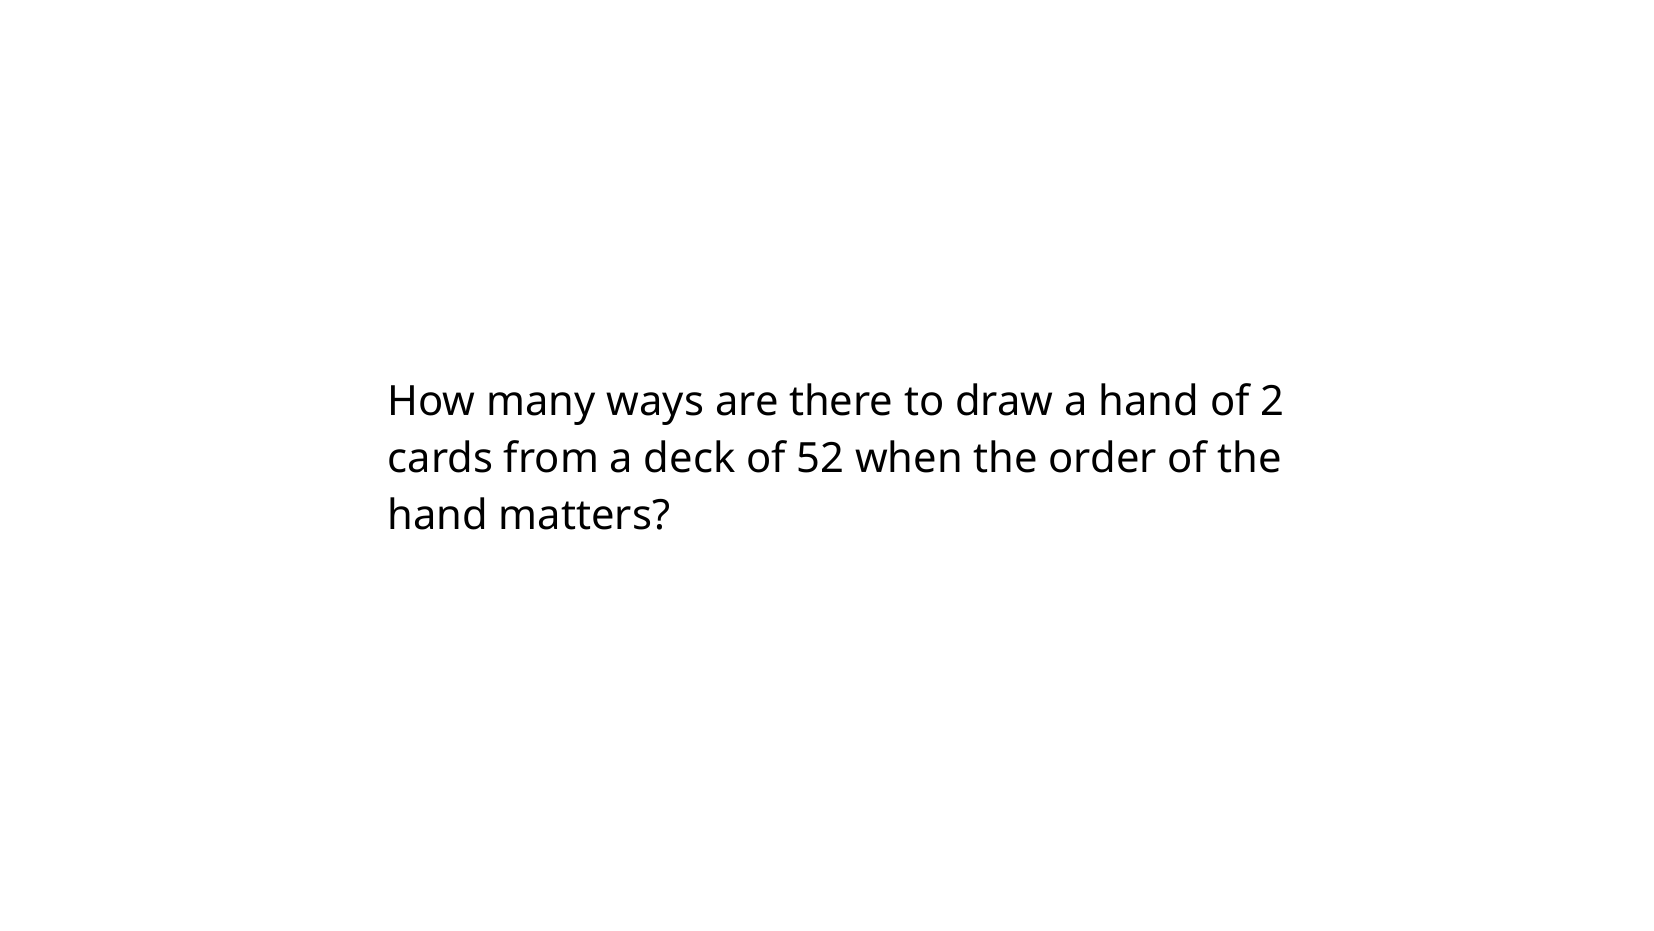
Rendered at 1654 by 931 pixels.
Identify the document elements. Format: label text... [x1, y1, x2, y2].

text_box How many ways are there to draw a hand of 2 cards from a deck of 52 when the order of the hand matters? [372, 363, 1388, 556]
